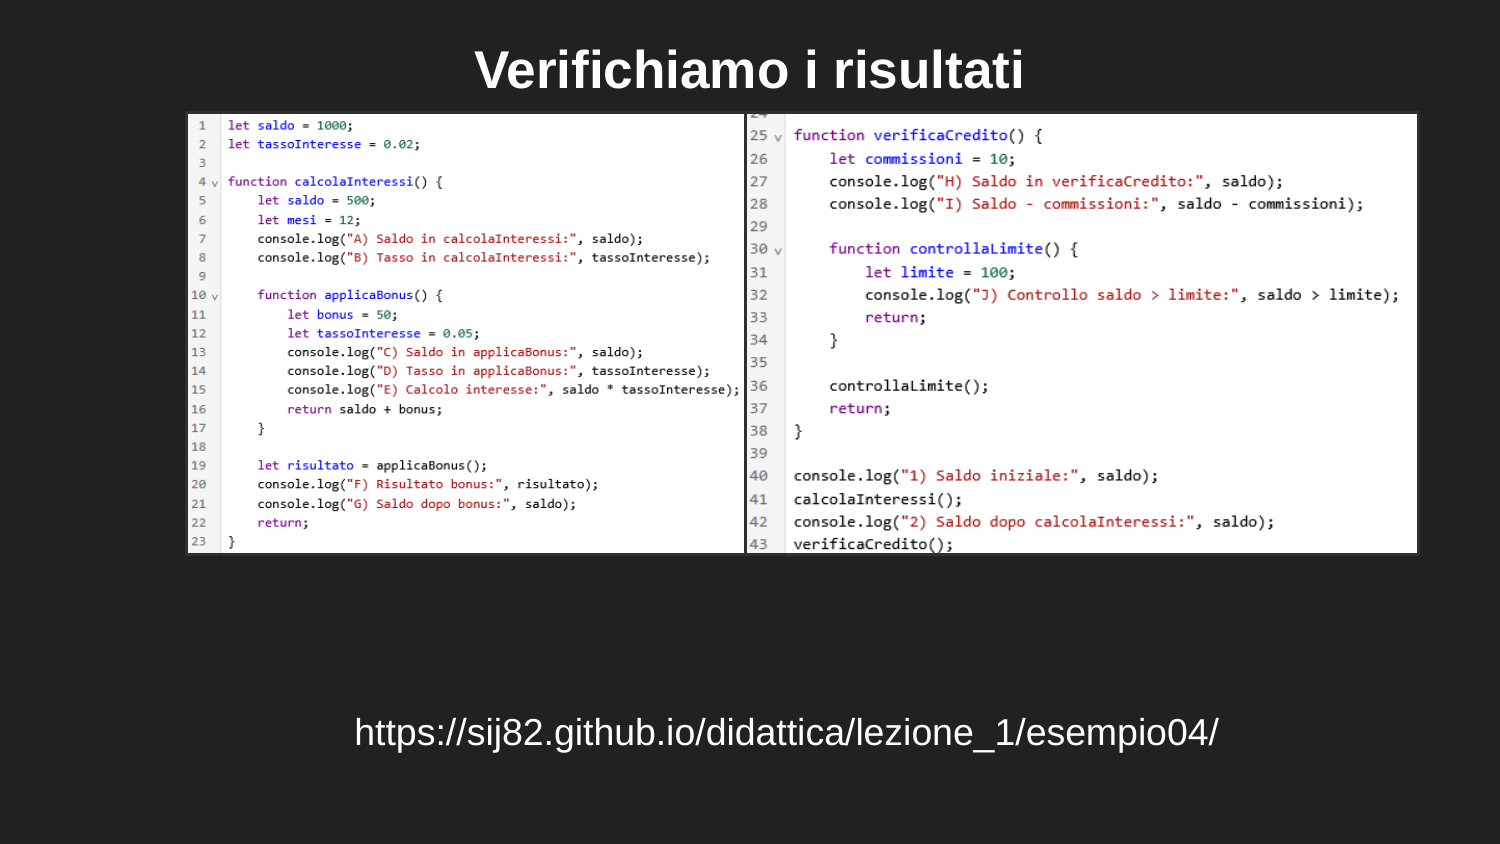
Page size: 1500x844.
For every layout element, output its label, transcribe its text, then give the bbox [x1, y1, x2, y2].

text_box https://sij82.github.io/didattica/lezione_1/esempio04/ [172, 692, 1402, 767]
picture [188, 114, 744, 553]
picture [746, 114, 1417, 553]
title Verifichiamo i risultati [51, 20, 1449, 115]
